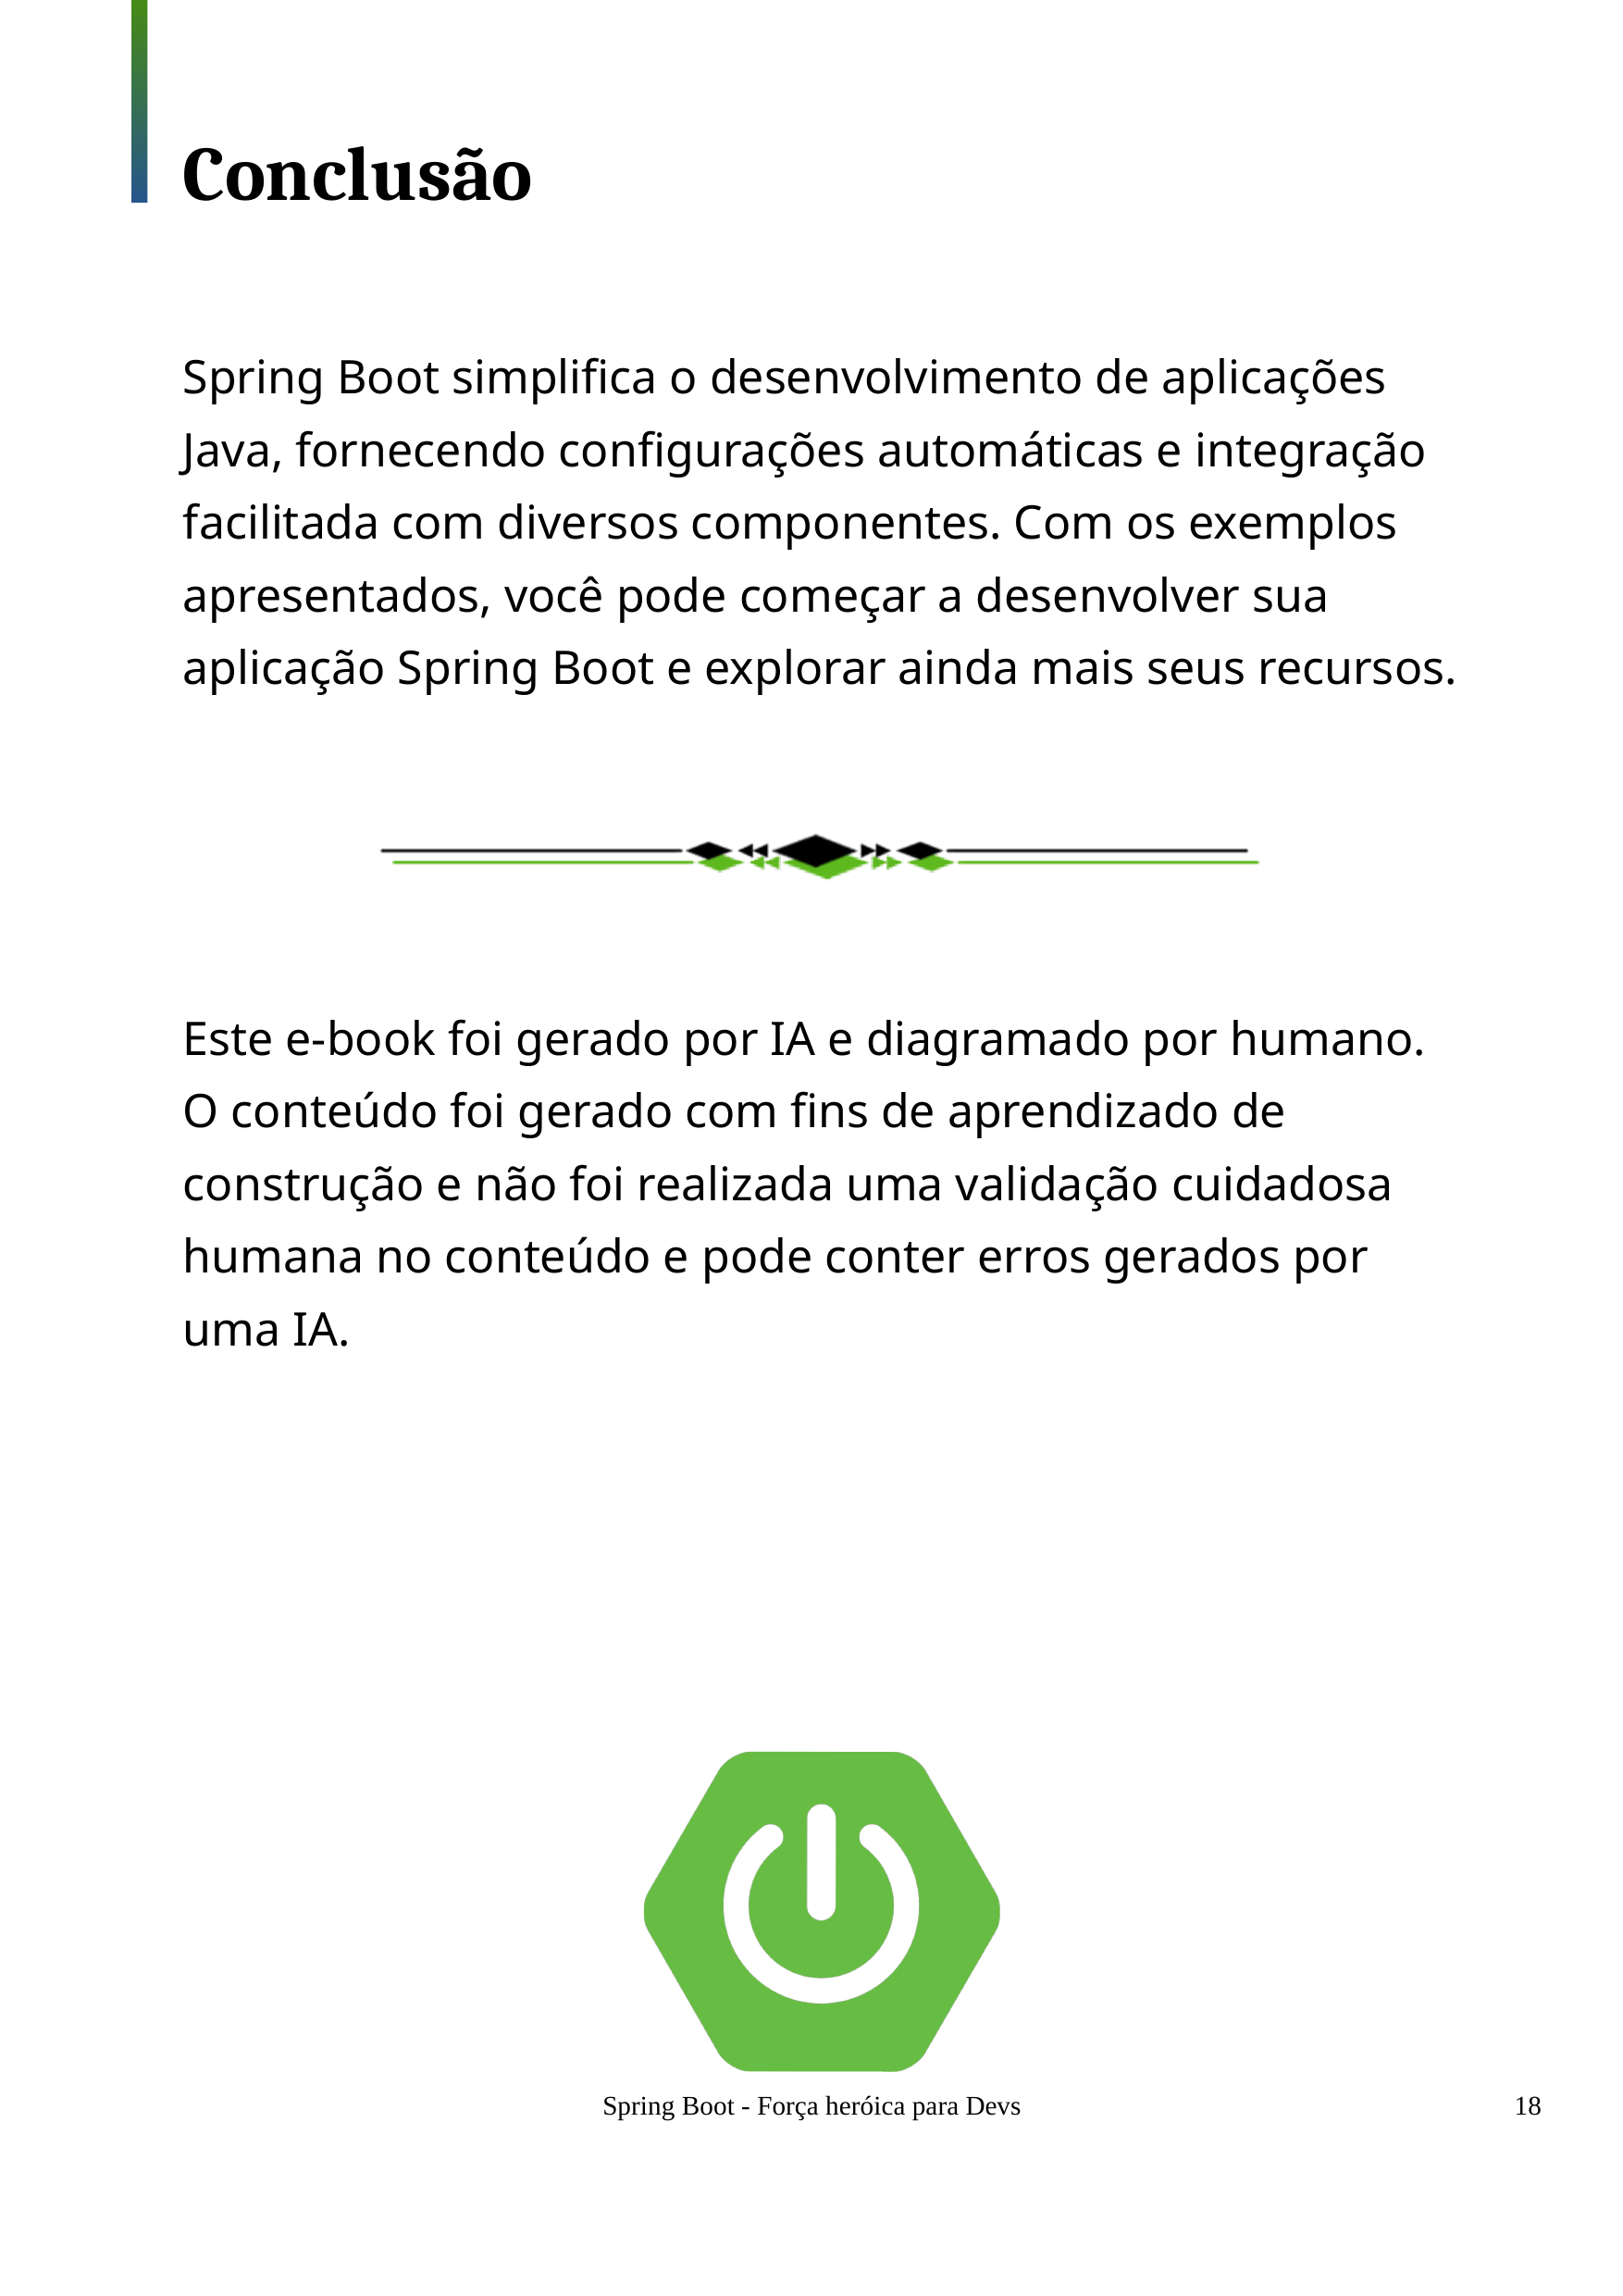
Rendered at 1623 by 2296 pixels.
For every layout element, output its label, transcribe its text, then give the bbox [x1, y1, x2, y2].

text_box Conclusão [169, 119, 1563, 230]
picture [358, 590, 1284, 945]
picture [643, 1751, 1000, 2072]
text_box [130, 0, 148, 203]
text_box Spring Boot simplifica o desenvolvimento de aplicações Java, fornecendo configurações automáticas e integração facilitada com diversos componentes. Com os exemplos apresentados, você pode começar a desenvolver sua aplicação Spring Boot e explorar ainda mais seus recursos. [169, 284, 1476, 750]
text_box Este e-book foi gerado por IA e diagramado por humano. O conteúdo foi gerado com fins de aprendizado de construção e não foi realizada uma validação cuidadosa humana no conteúdo e pode conter erros gerados por uma IA. [169, 945, 1476, 1410]
